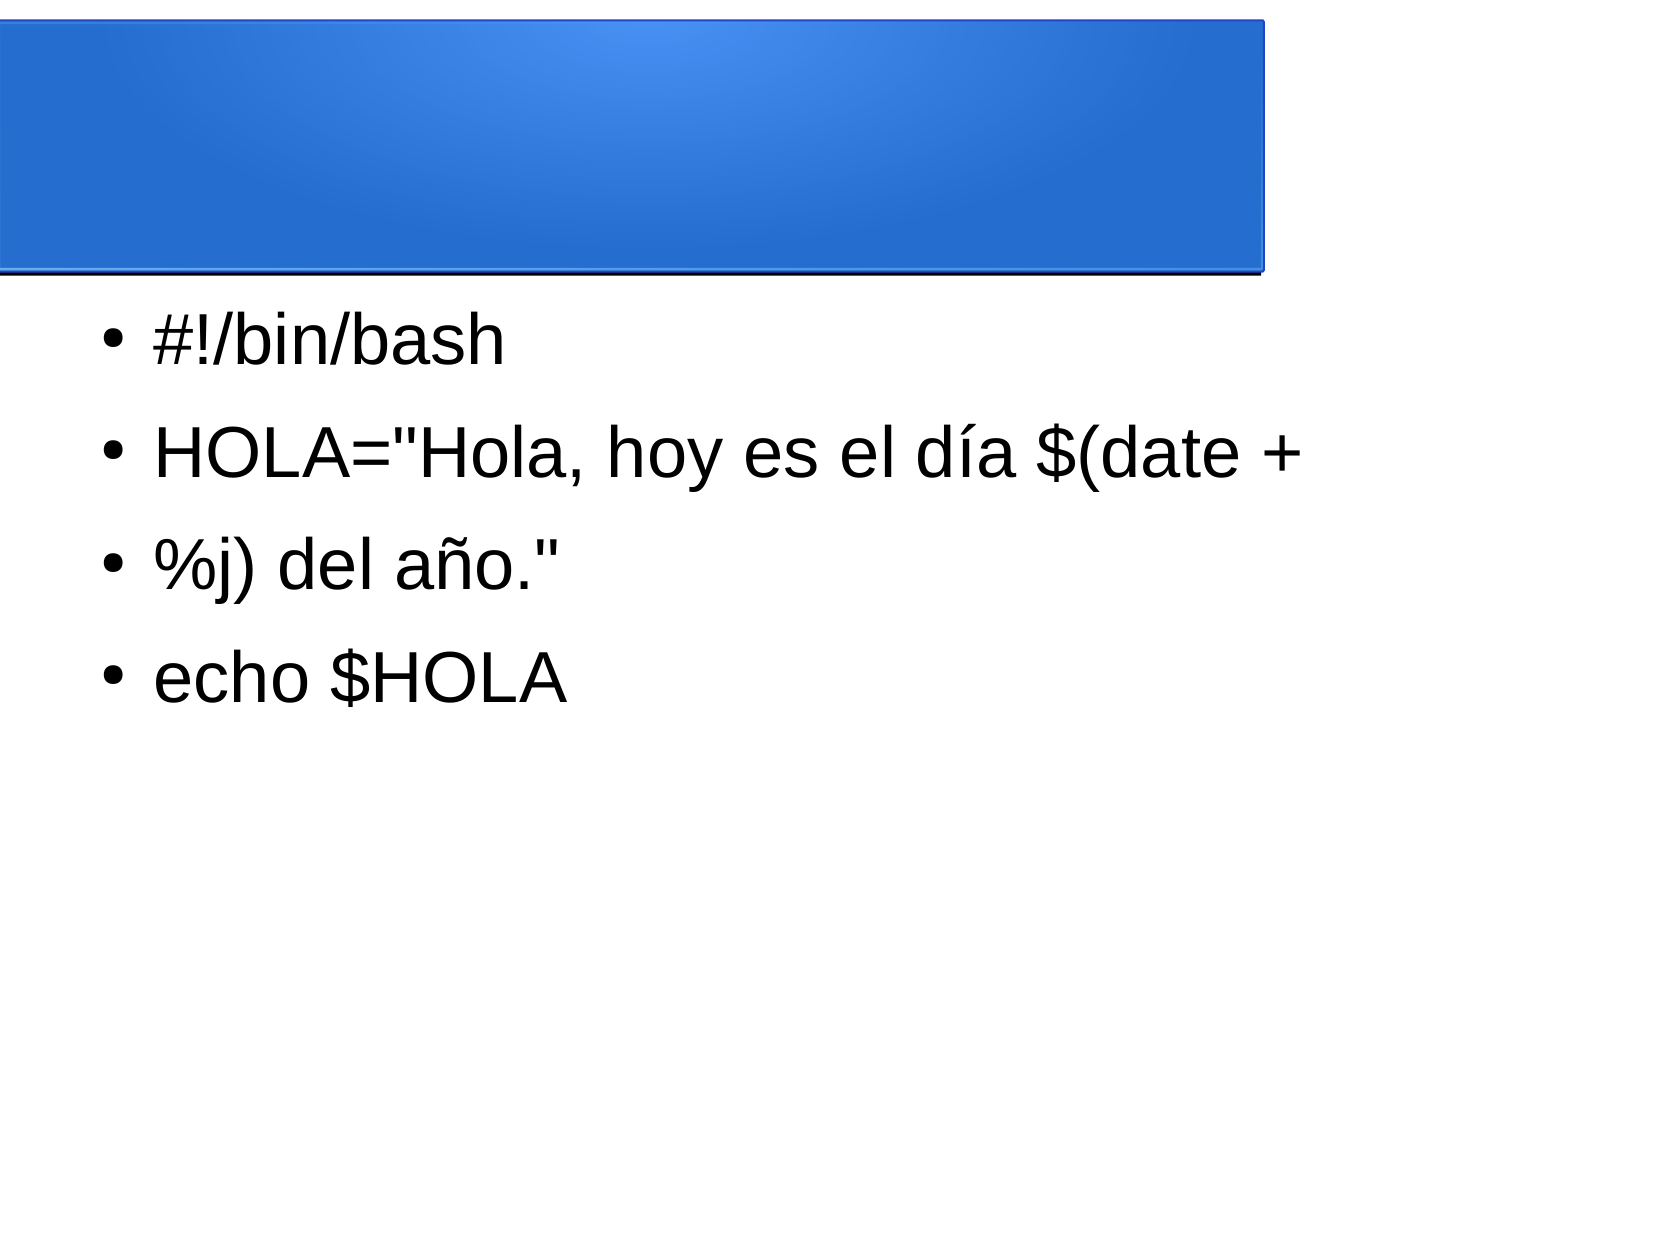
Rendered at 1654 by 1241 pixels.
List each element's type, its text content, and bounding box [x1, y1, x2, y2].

list #!/bin/bash HOLA="Hola, hoy es el día $(date + %j) del año." echo $HOLA [82, 299, 1571, 1019]
